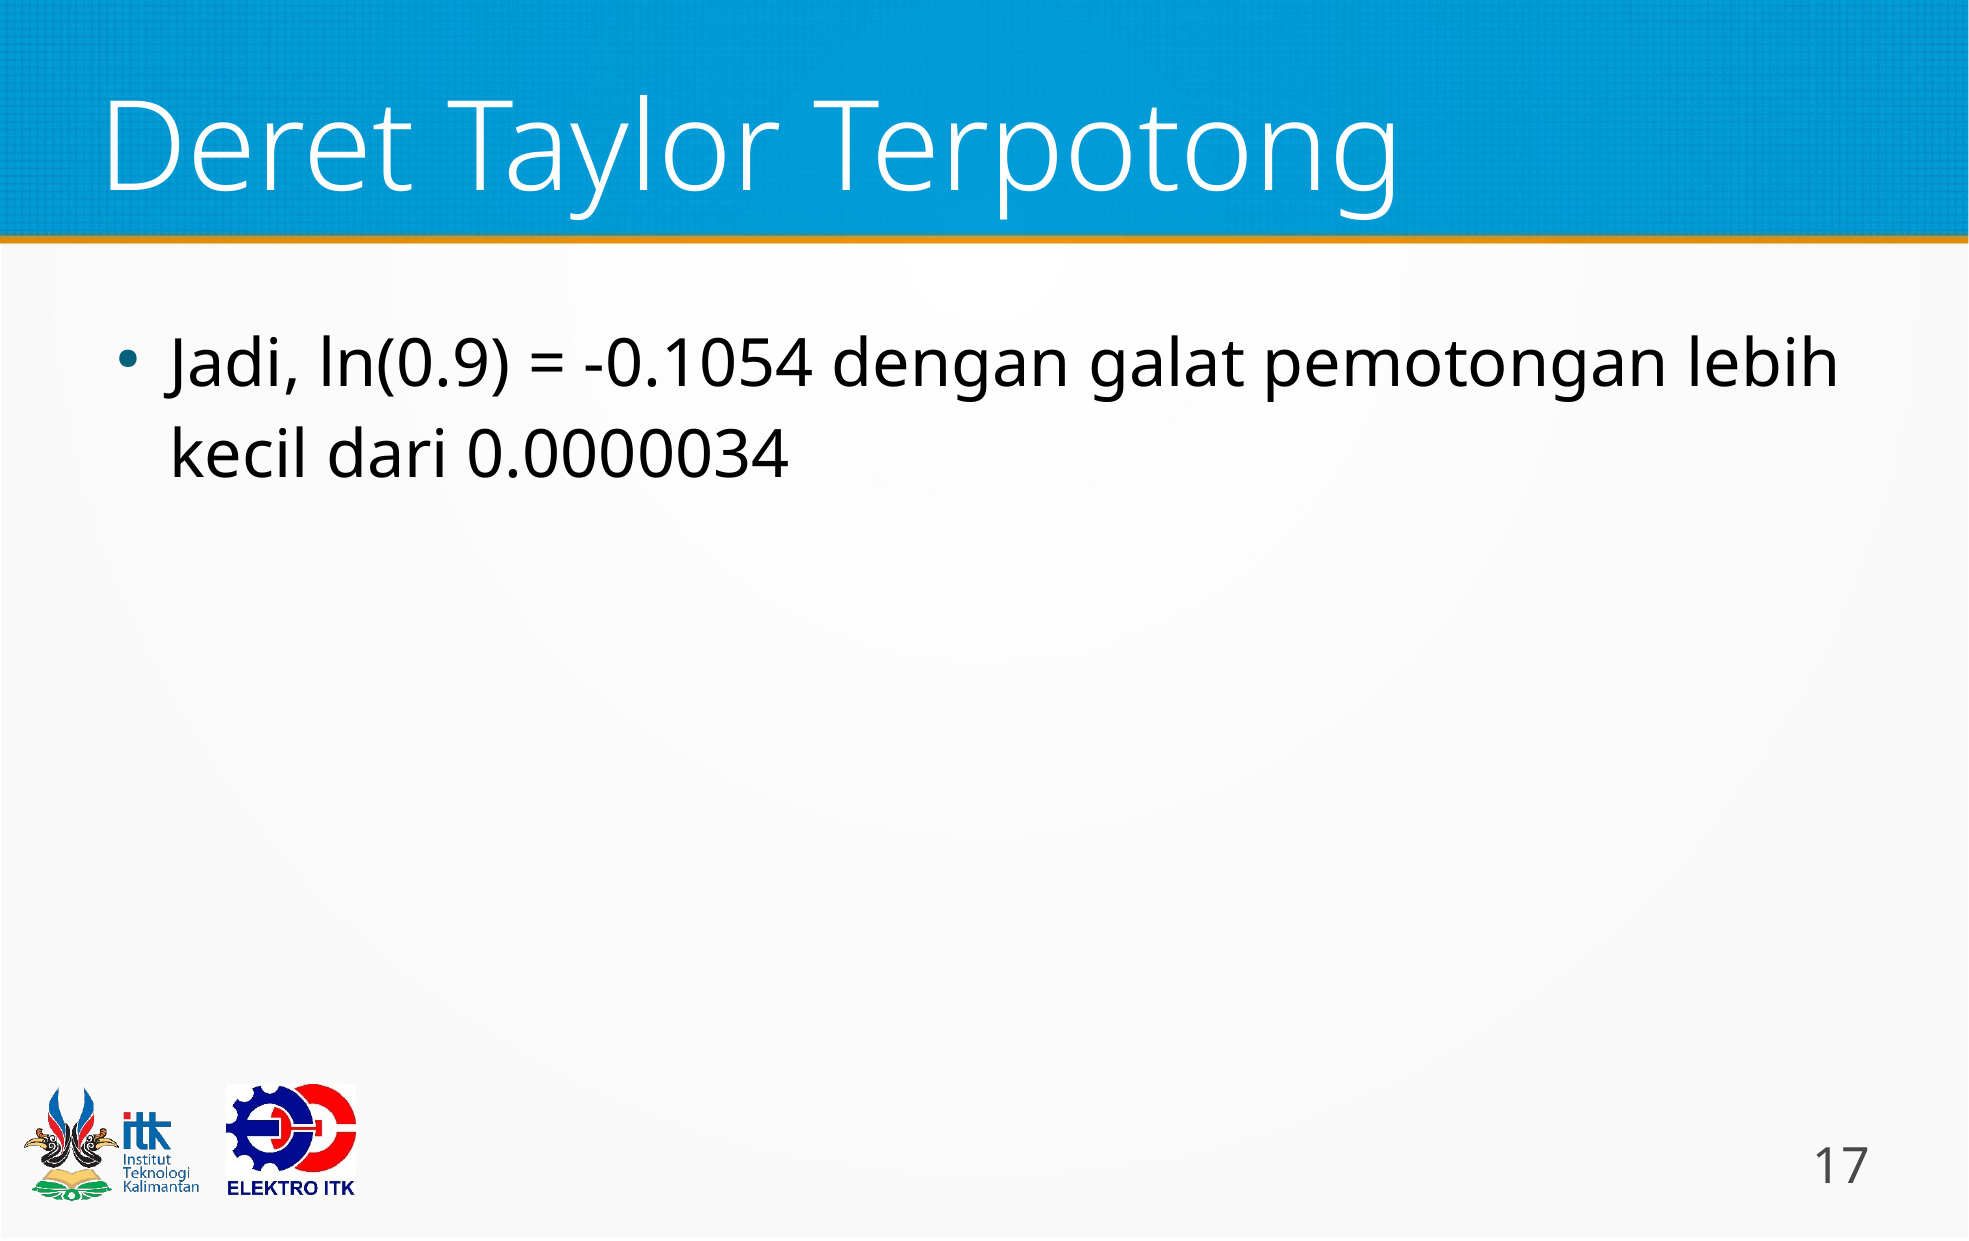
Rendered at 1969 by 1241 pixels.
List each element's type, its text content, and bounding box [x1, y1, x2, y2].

list Jadi, ln(0.9) = -0.1054 dengan galat pemotongan lebih kecil dari 0.0000034 [98, 315, 1861, 1081]
picture [0, 233, 1969, 1241]
title Deret Taylor Terpotong [98, 19, 1870, 227]
